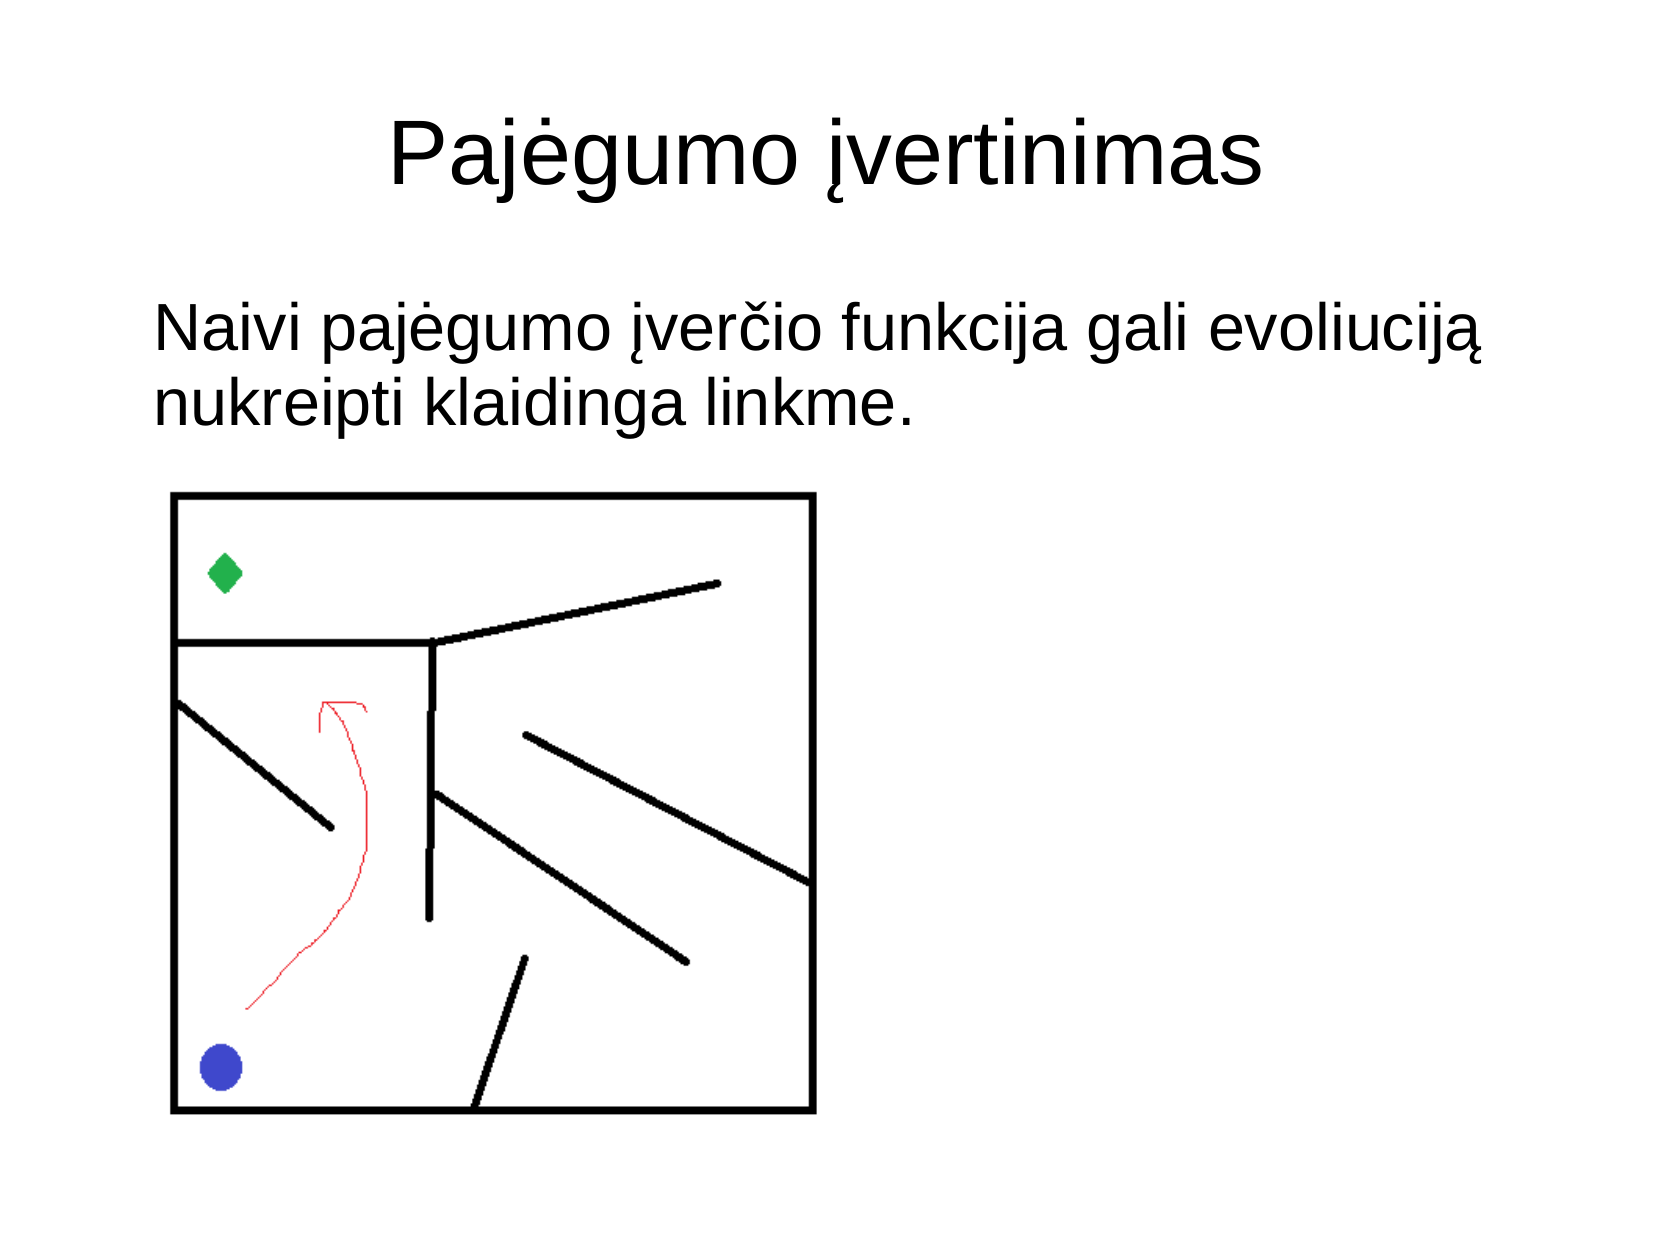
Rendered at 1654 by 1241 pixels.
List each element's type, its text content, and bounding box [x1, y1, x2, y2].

title Pajėgumo įvertinimas [82, 49, 1571, 257]
picture [147, 472, 842, 1149]
list Naivi pajėgumo įverčio funkcija gali evoliuciją nukreipti klaidinga linkme. [82, 290, 1571, 1010]
